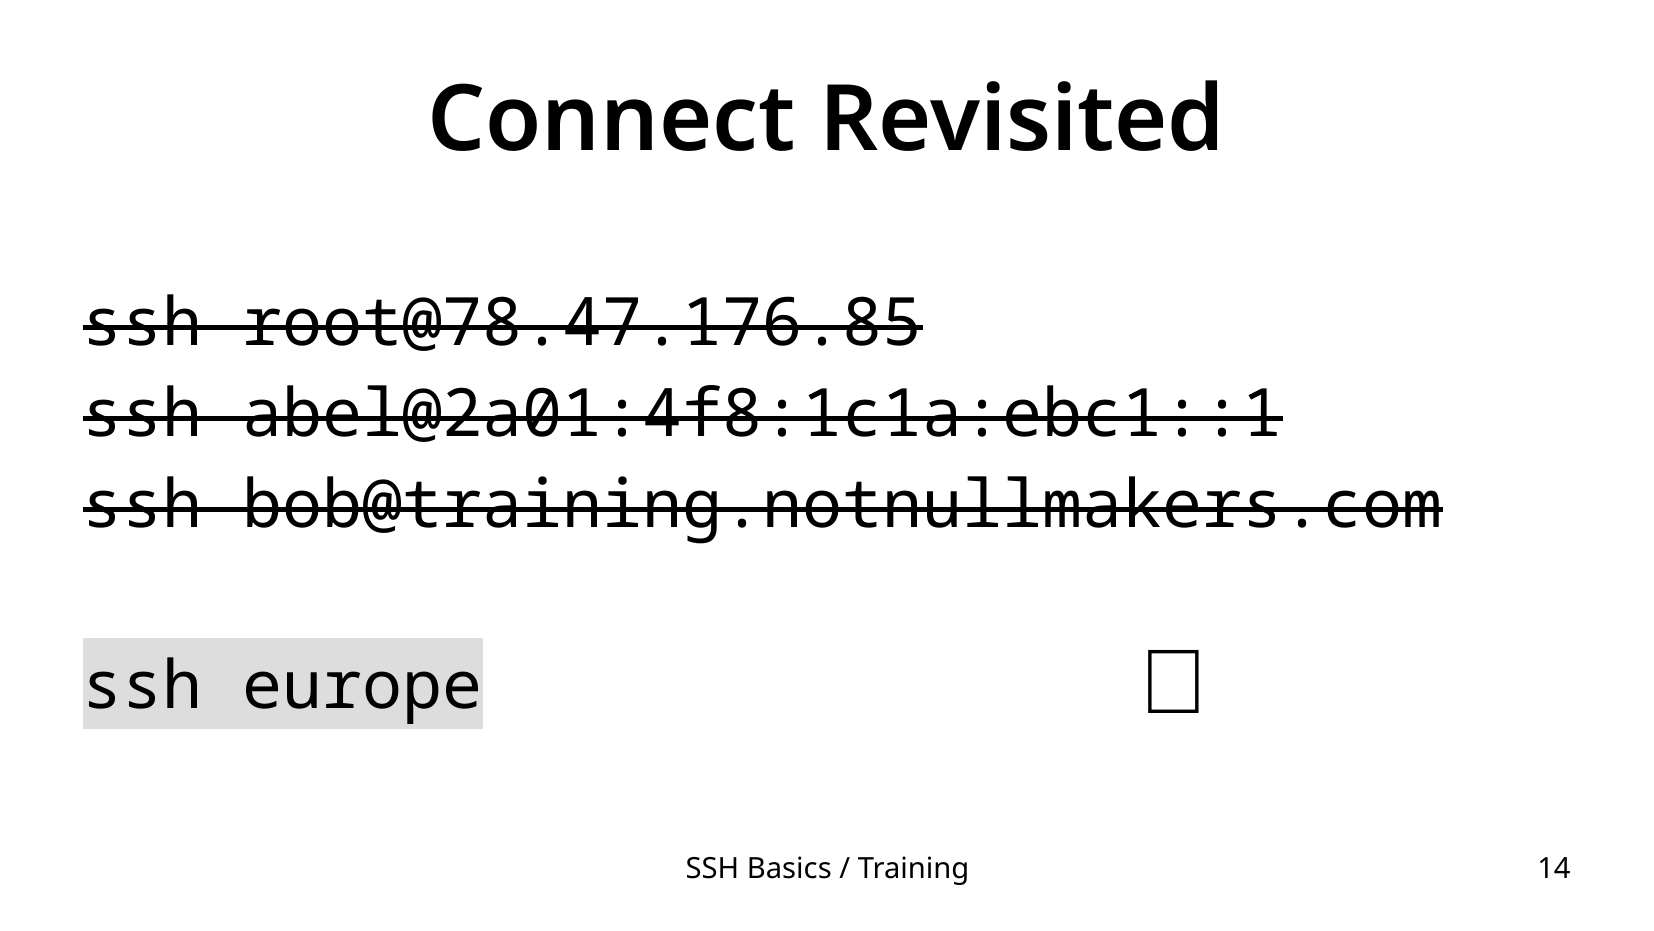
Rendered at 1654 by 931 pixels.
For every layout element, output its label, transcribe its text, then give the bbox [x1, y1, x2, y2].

title Connect Revisited [82, 37, 1571, 193]
text_box 🤯 [1125, 623, 1313, 788]
subtitle ssh root@78.47.176.85 ssh abel@2a01:4f8:1c1a:ebc1::1 ssh bob@training.notnullmakers.com ssh europe [82, 274, 1571, 695]
